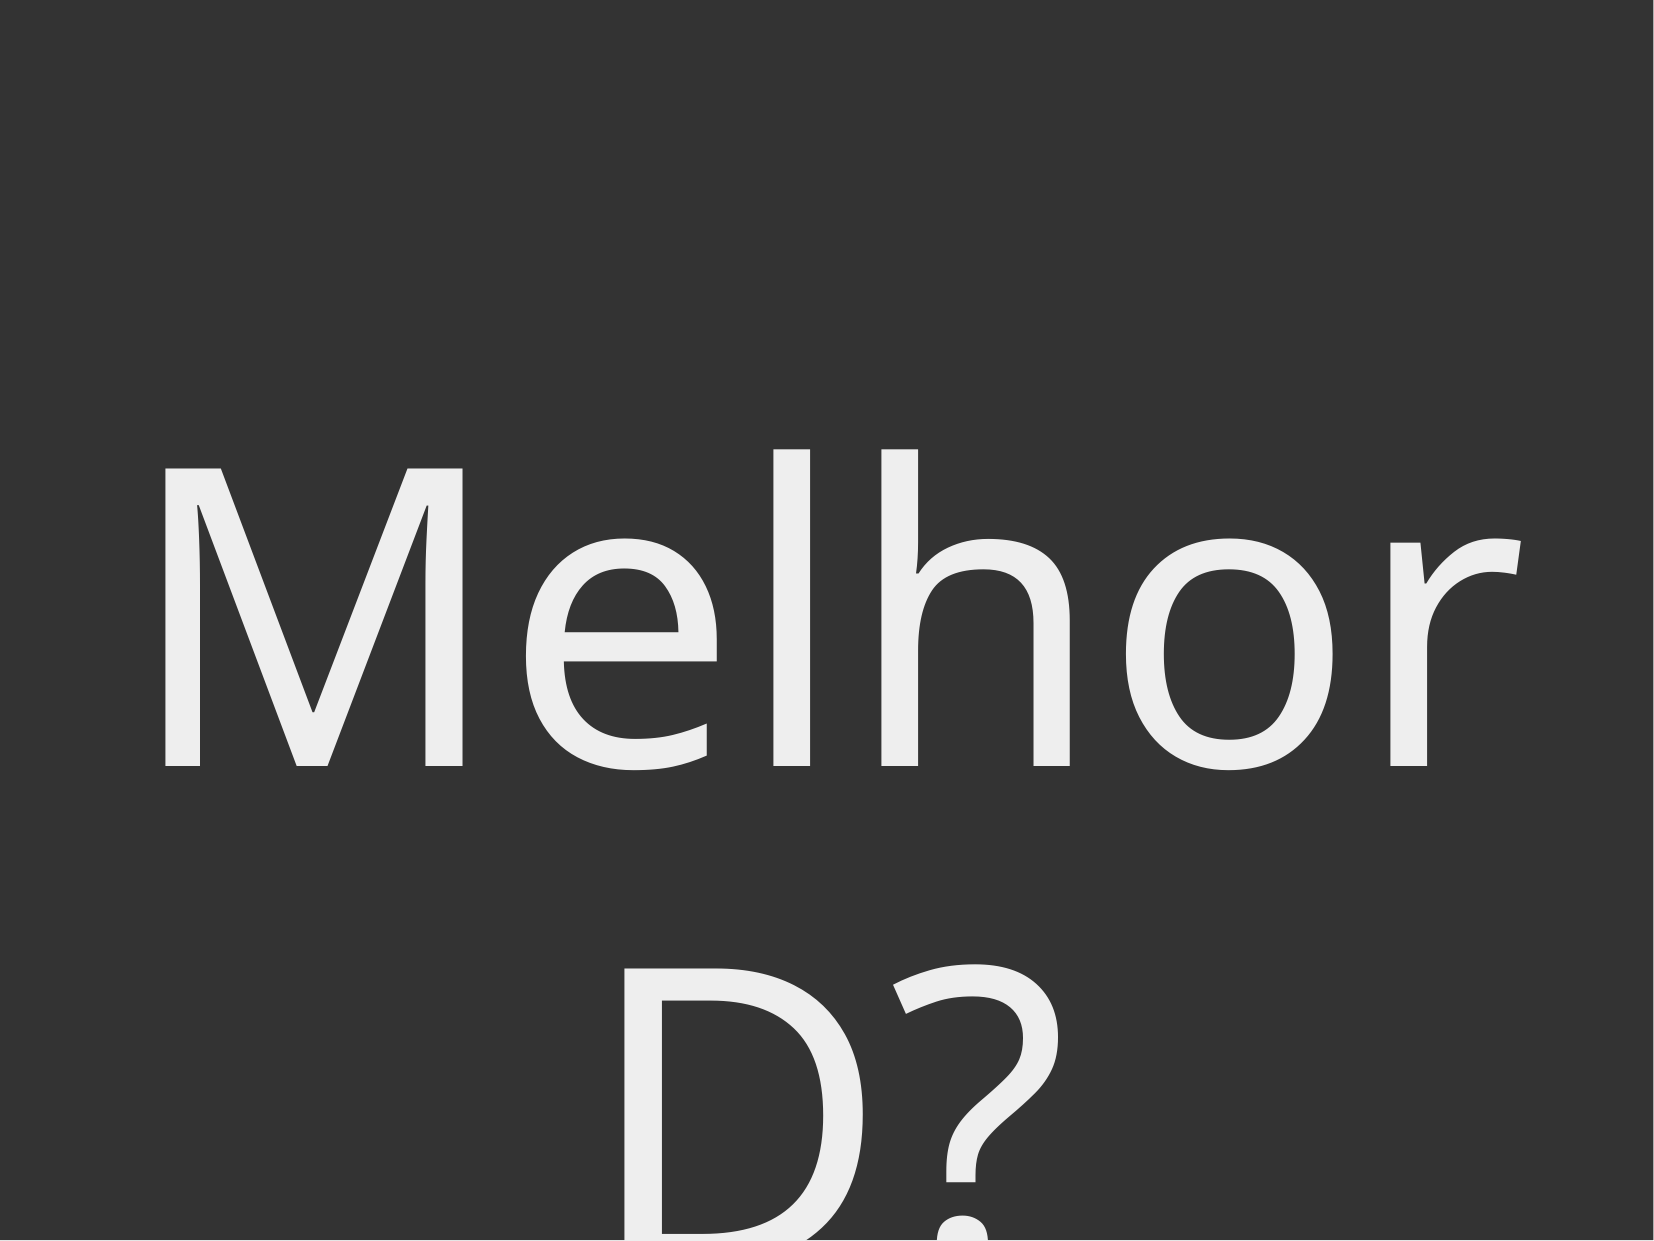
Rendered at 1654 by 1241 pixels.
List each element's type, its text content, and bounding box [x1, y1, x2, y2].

title Melhor D? [80, 342, 1574, 898]
text_box [0, 0, 1654, 1241]
text_box [662, 1001, 823, 1234]
